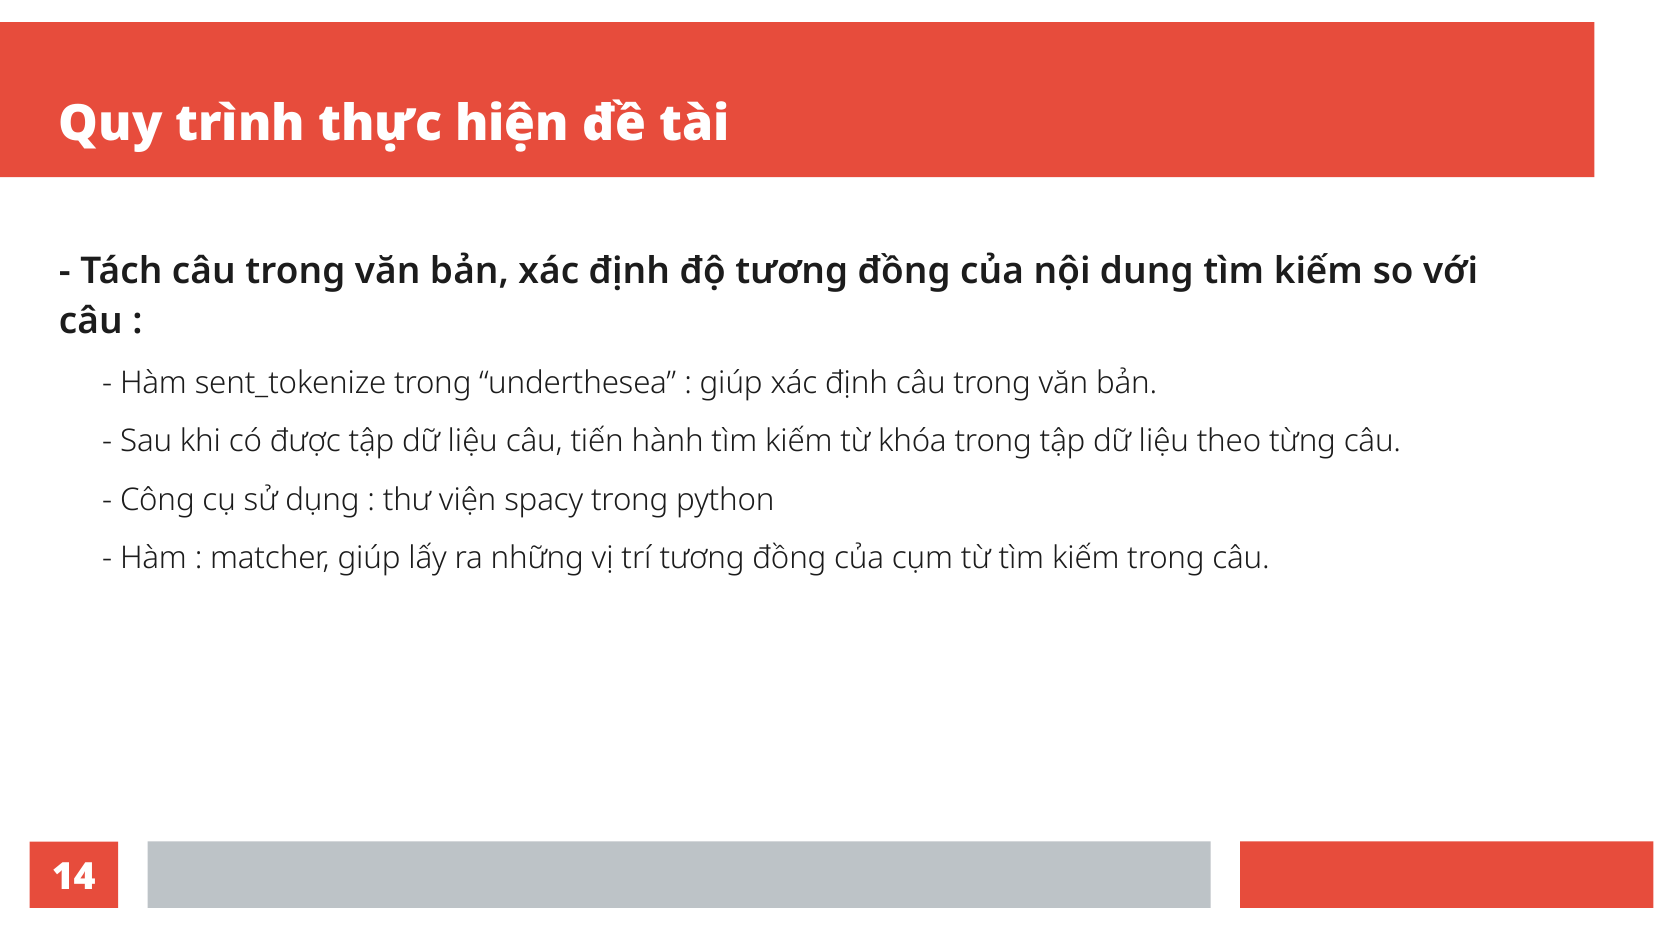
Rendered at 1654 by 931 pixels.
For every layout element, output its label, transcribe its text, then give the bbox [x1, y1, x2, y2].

title Quy trình thực hiện đề tài [59, 44, 1595, 156]
list - Tách câu trong văn bản, xác định độ tương đồng của nội dung tìm kiếm so với câu : - Hàm sent_tokenize trong “underthesea” : giúp xác định câu trong văn bản. - Sau khi có được tập dữ liệu câu, tiến hành tìm kiếm từ khóa trong tập dữ liệu theo từng câu. - Công cụ sử dụng : thư viện spacy trong python - Hàm : matcher, giúp lấy ra những vị trí tương đồng của cụm từ tìm kiếm trong câu. [59, 243, 1565, 820]
